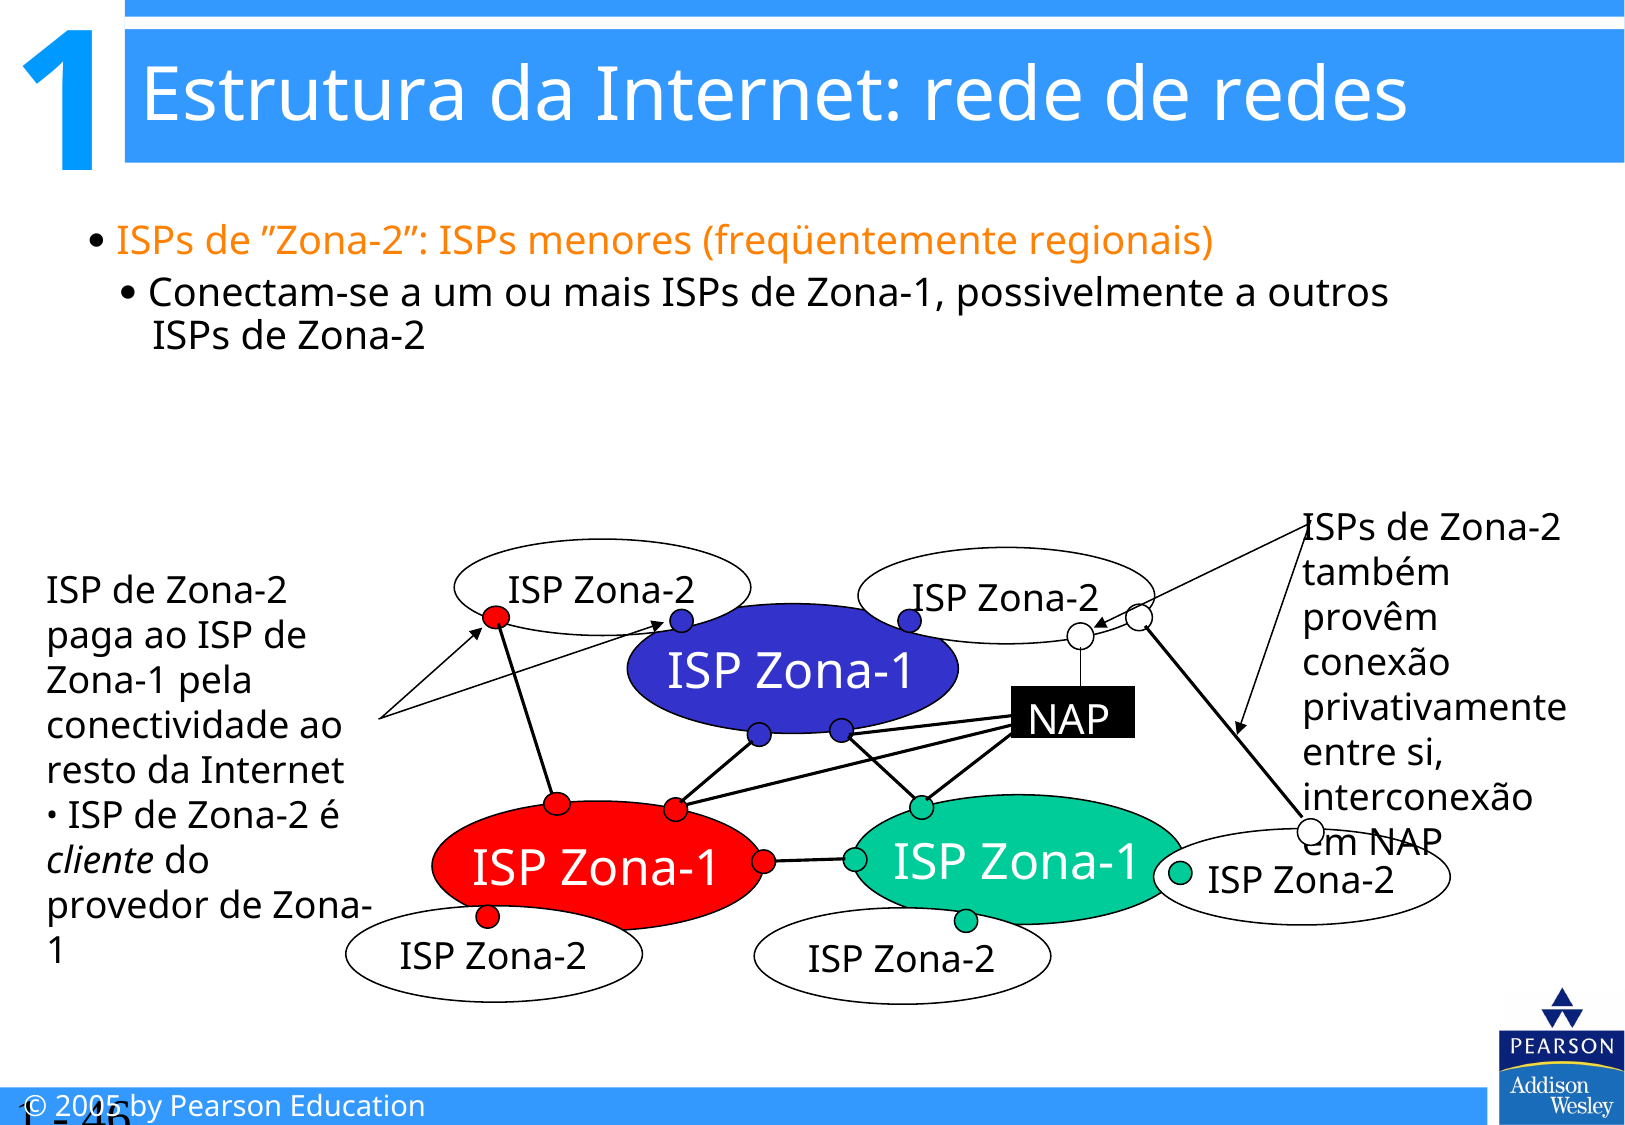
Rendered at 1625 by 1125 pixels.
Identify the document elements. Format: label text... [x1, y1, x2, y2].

text_box ISP de Zona-2 paga ao ISP de Zona-1 pela conectividade ao resto da Internet ISP de Zona-2 é cliente do provedor de Zona-1 [31, 558, 396, 980]
text_box ISP Zona-2 [793, 927, 1011, 988]
text_box ISPs de Zona-2 também provêm conexão privativamente entre si, interconexão em NAP [1287, 495, 1607, 871]
text_box ISP Zona-2 [384, 924, 603, 986]
text_box [747, 722, 772, 747]
text_box [369, 905, 643, 1003]
picture [1499, 987, 1625, 1125]
text_box [663, 797, 688, 822]
text_box ISP Zona-2 [1192, 847, 1411, 909]
list  ISPs de ”Zona-2”: ISPs menores (freqüentemente regionais)  Conectam-se a um ou mais ISPs de Zona-1, possivelmente a outros ISPs de Zona-2 [75, 212, 1425, 475]
text_box ISP Zona-1 [431, 801, 762, 930]
text_box [454, 539, 751, 636]
text_box [1297, 818, 1325, 846]
text_box [754, 907, 1051, 1005]
text_box [1126, 686, 1135, 738]
text_box [858, 547, 1155, 650]
text_box [633, 628, 654, 635]
text_box ISP Zona-2 [897, 566, 1115, 628]
text_box [1154, 828, 1451, 925]
text_box [829, 718, 854, 743]
text_box ISP Zona-1 [627, 603, 959, 734]
text_box NAP [1012, 685, 1126, 751]
text_box ISP Zona-1 [855, 794, 1182, 925]
text_box [543, 792, 571, 816]
text_box [751, 849, 776, 874]
text_box Estrutura da Internet: rede de redes [125, 37, 1625, 138]
text_box ISP Zona-2 [493, 558, 711, 619]
